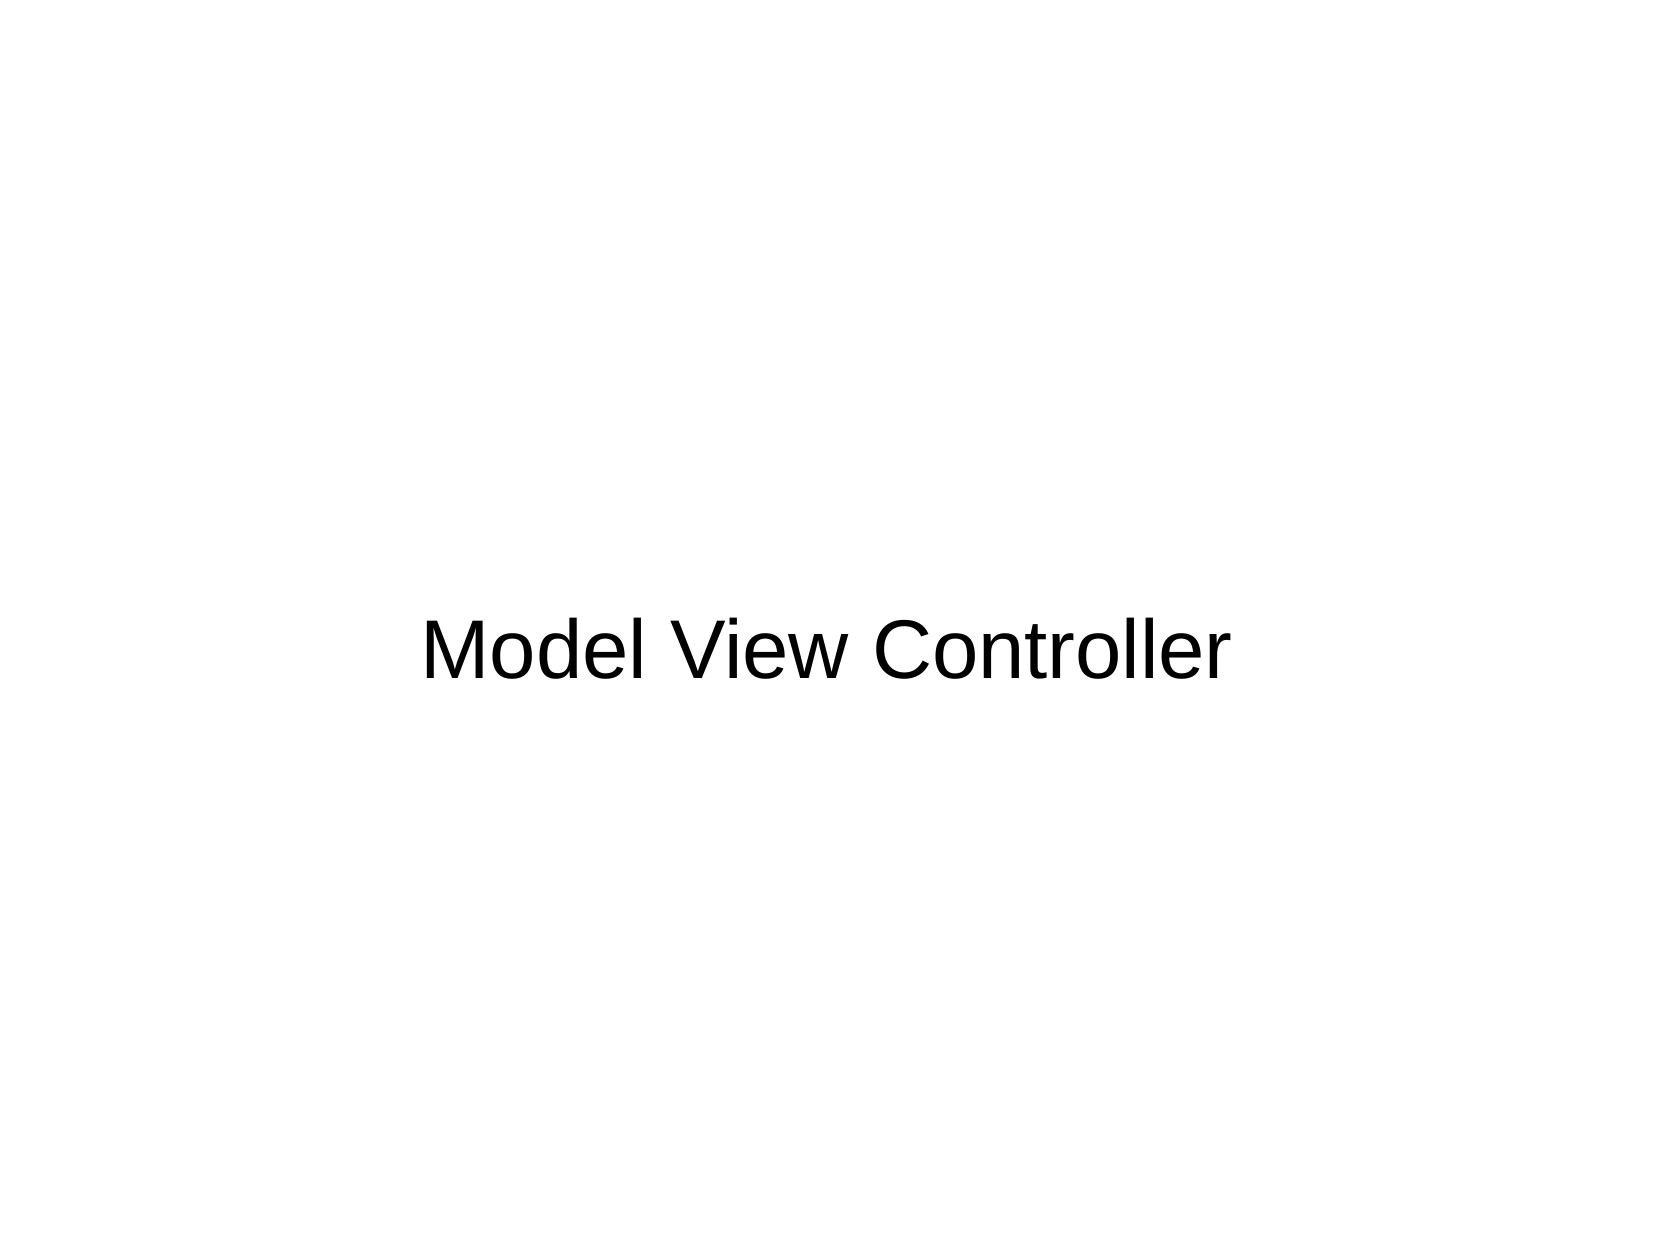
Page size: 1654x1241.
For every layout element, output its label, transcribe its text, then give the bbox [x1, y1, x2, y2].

list Model View Controller [82, 290, 1571, 1010]
